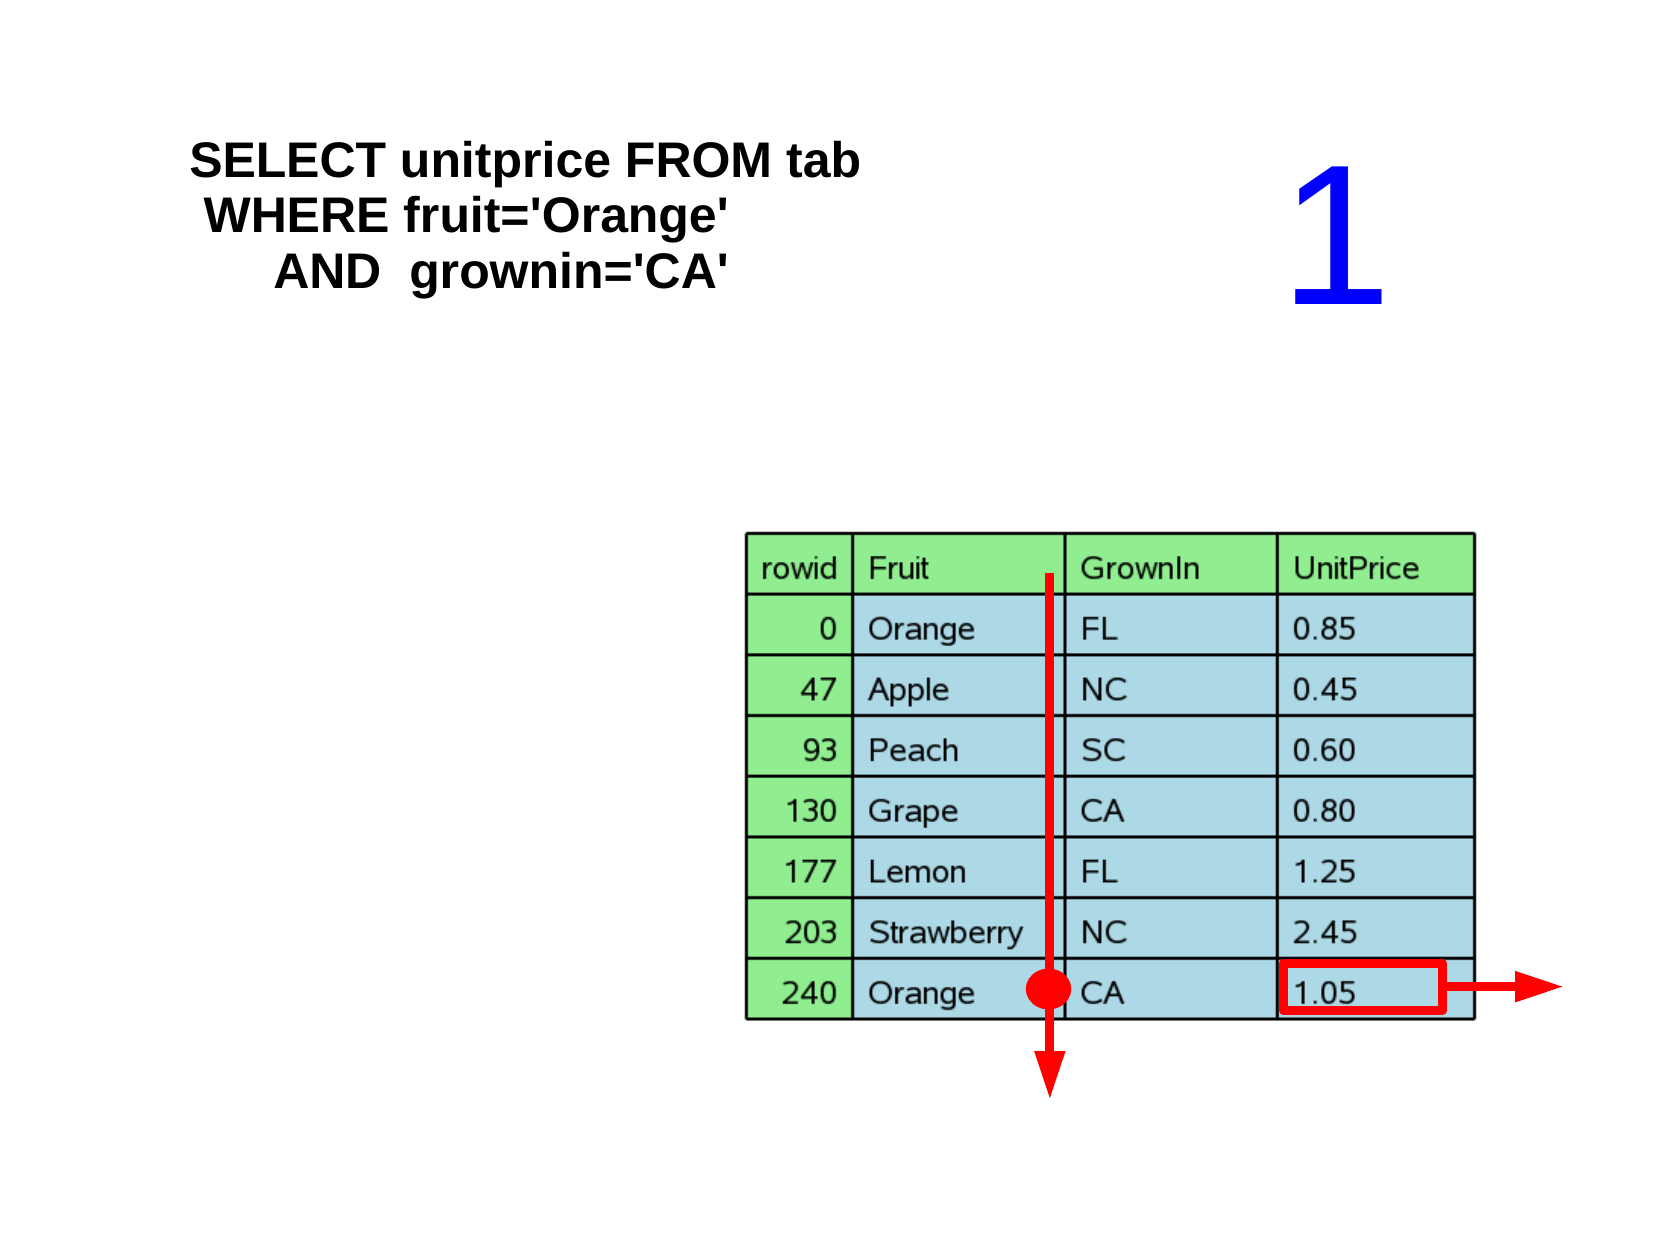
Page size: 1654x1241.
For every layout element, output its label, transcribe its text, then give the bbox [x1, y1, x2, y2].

text_box 1 [1265, 115, 1407, 361]
picture [730, 517, 1490, 1036]
picture [1288, 968, 1438, 1006]
text_box [1025, 968, 1072, 1010]
text_box SELECT unitprice FROM tab WHERE fruit='Orange' AND grownin='CA' [174, 124, 877, 312]
